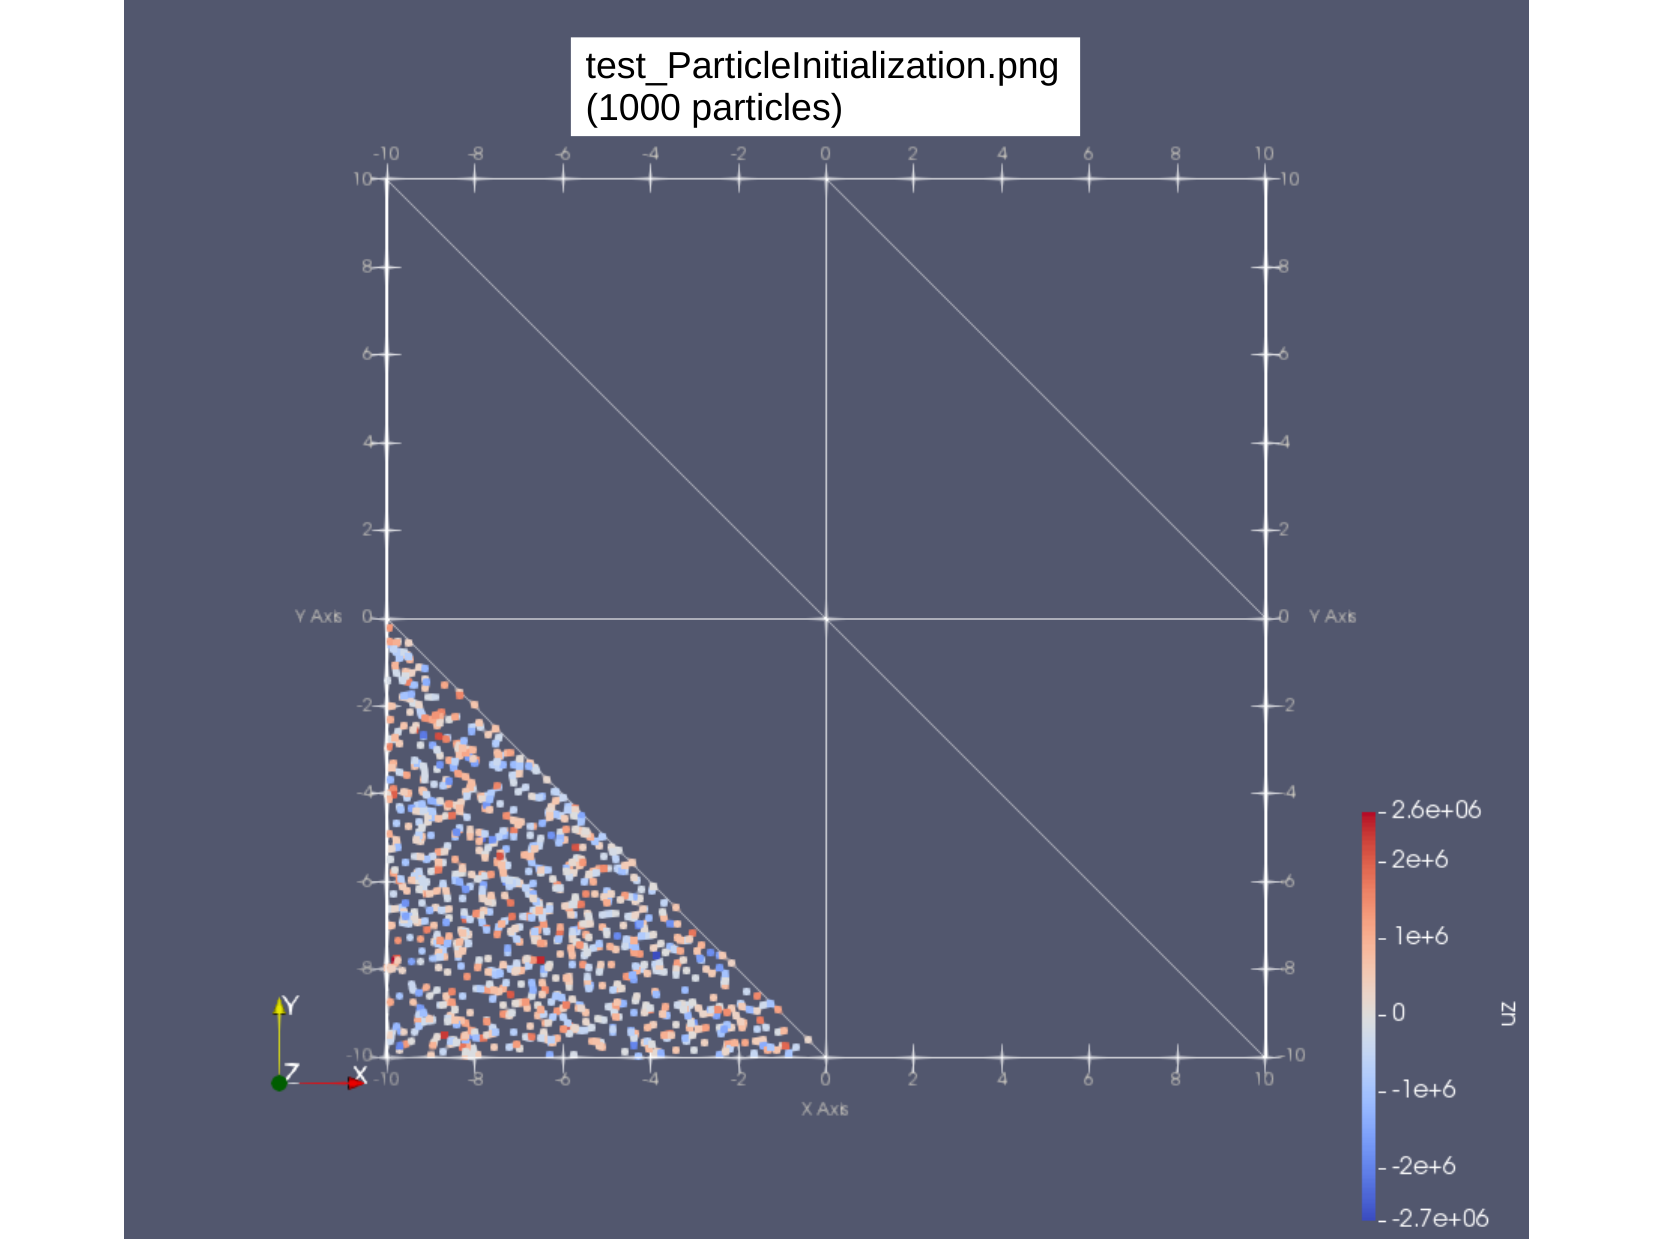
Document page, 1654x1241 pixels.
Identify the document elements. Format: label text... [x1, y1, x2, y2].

text_box test_ParticleInitialization.png (1000 particles) [570, 37, 1081, 137]
picture [124, 0, 1529, 1239]
